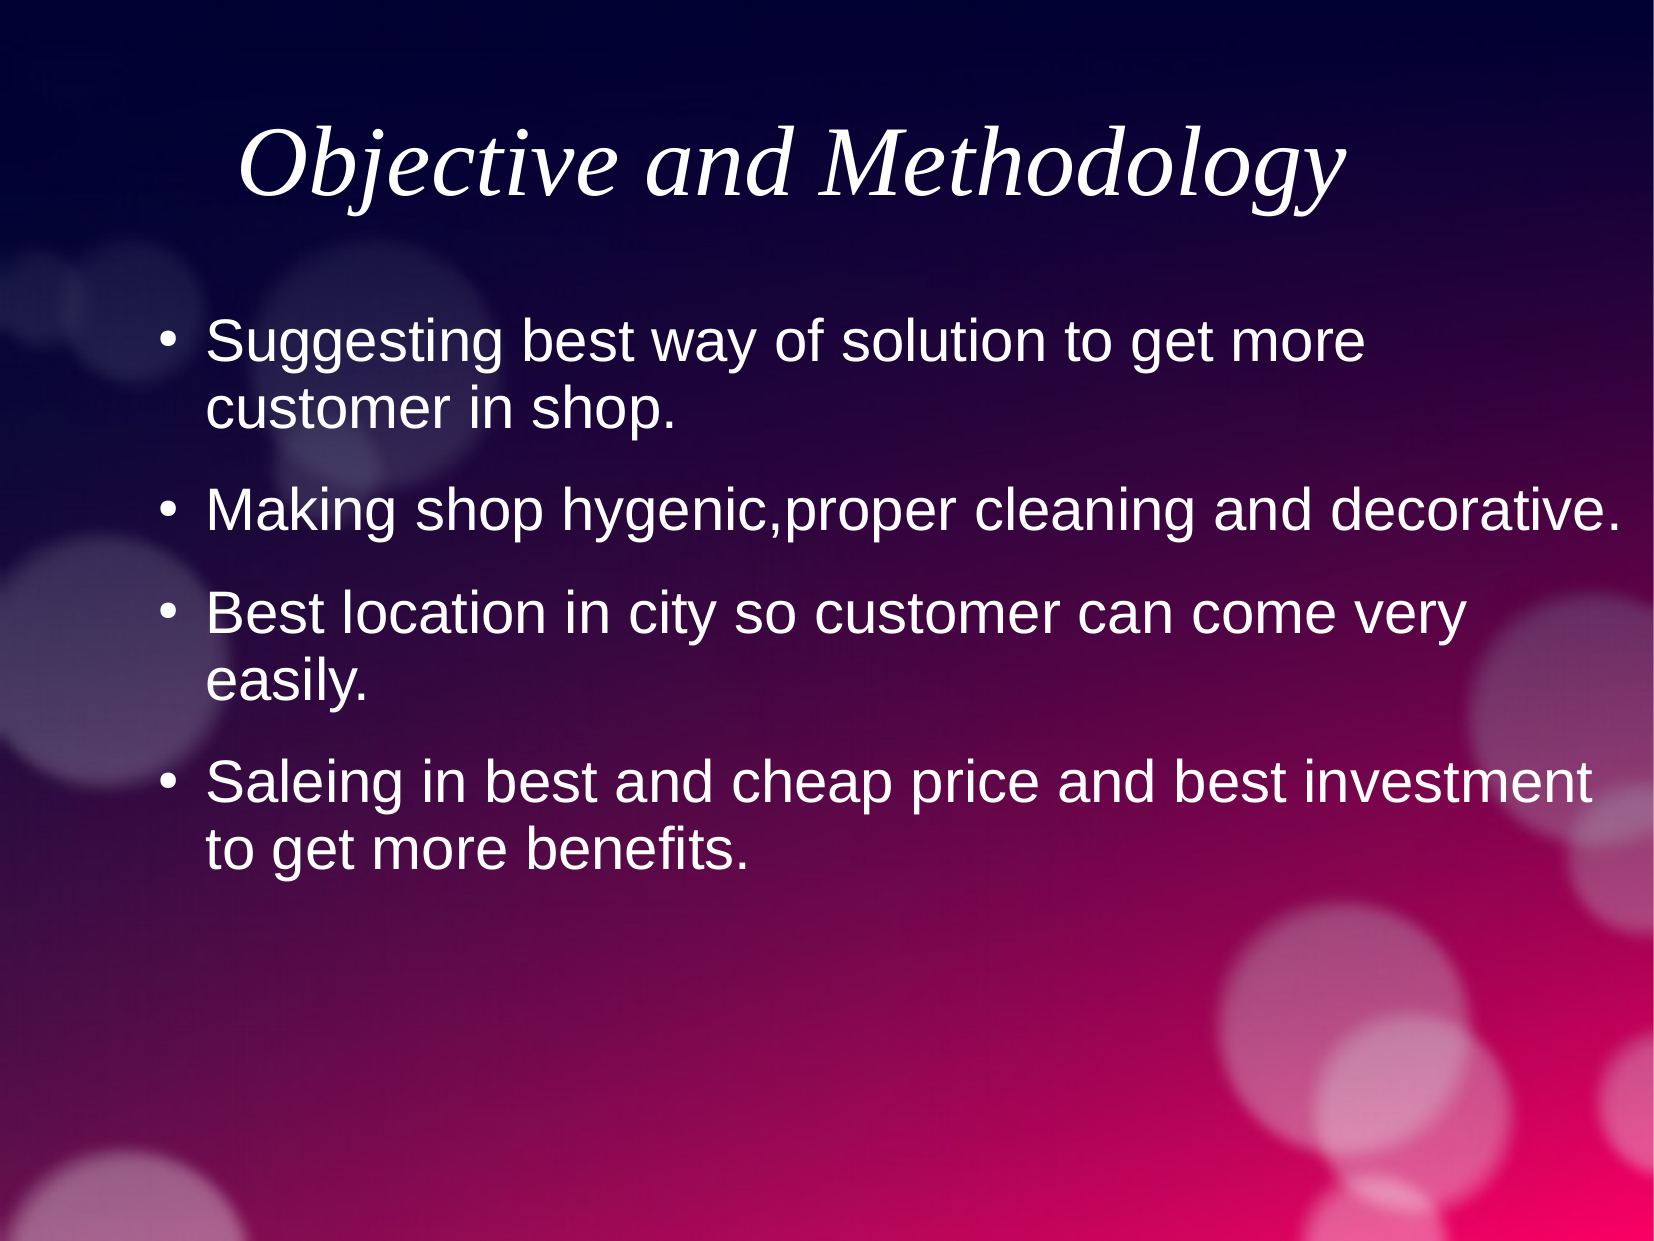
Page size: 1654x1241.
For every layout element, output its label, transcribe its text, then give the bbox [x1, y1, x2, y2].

title Objective and Methodology [188, 23, 1654, 308]
list Suggesting best way of solution to get more customer in shop. Making shop hygenic,proper cleaning and decorative. Best location in city so customer can come very easily. Saleing in best and cheap price and best investment to get more benefits. [141, 307, 1630, 910]
picture [0, 0, 1654, 1241]
